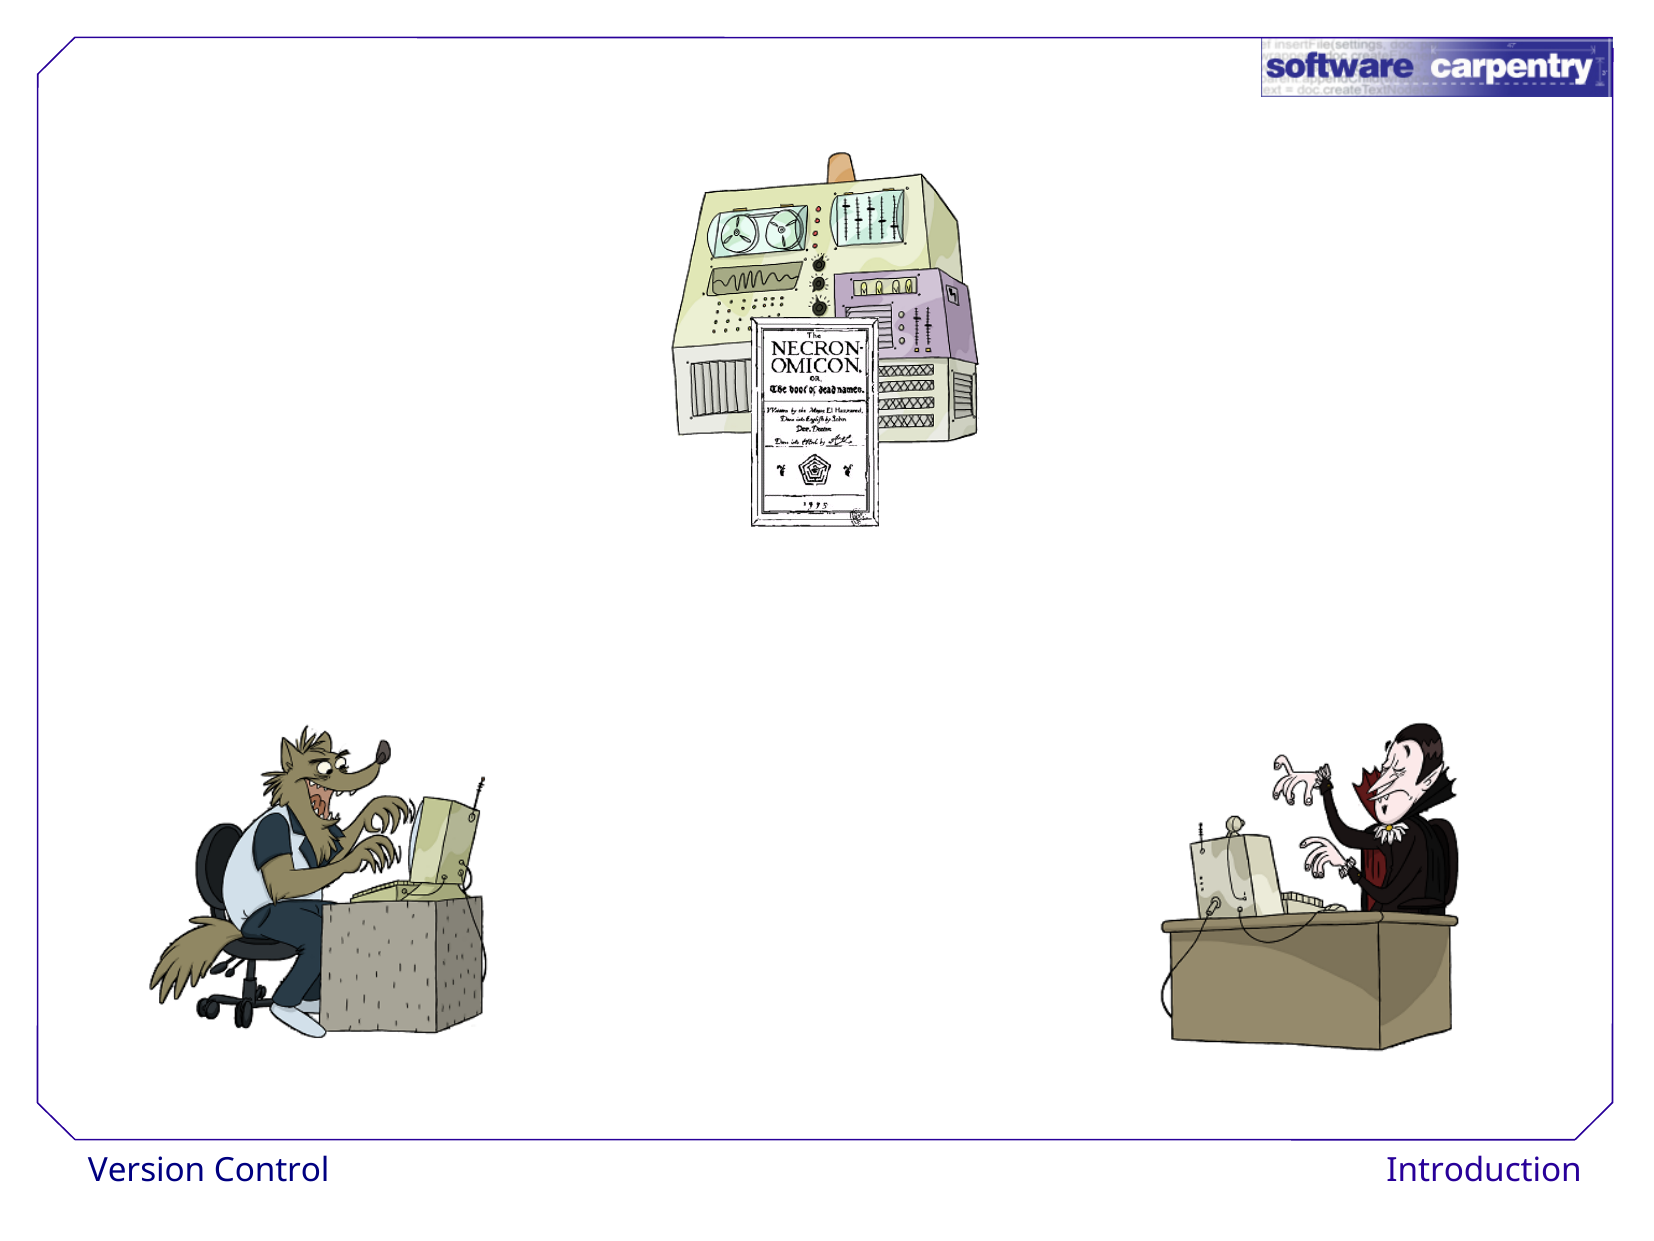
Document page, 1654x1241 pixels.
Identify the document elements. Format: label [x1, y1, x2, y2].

picture [1261, 39, 1613, 97]
picture [137, 705, 516, 1069]
picture [637, 119, 1020, 527]
picture [1148, 695, 1474, 1067]
